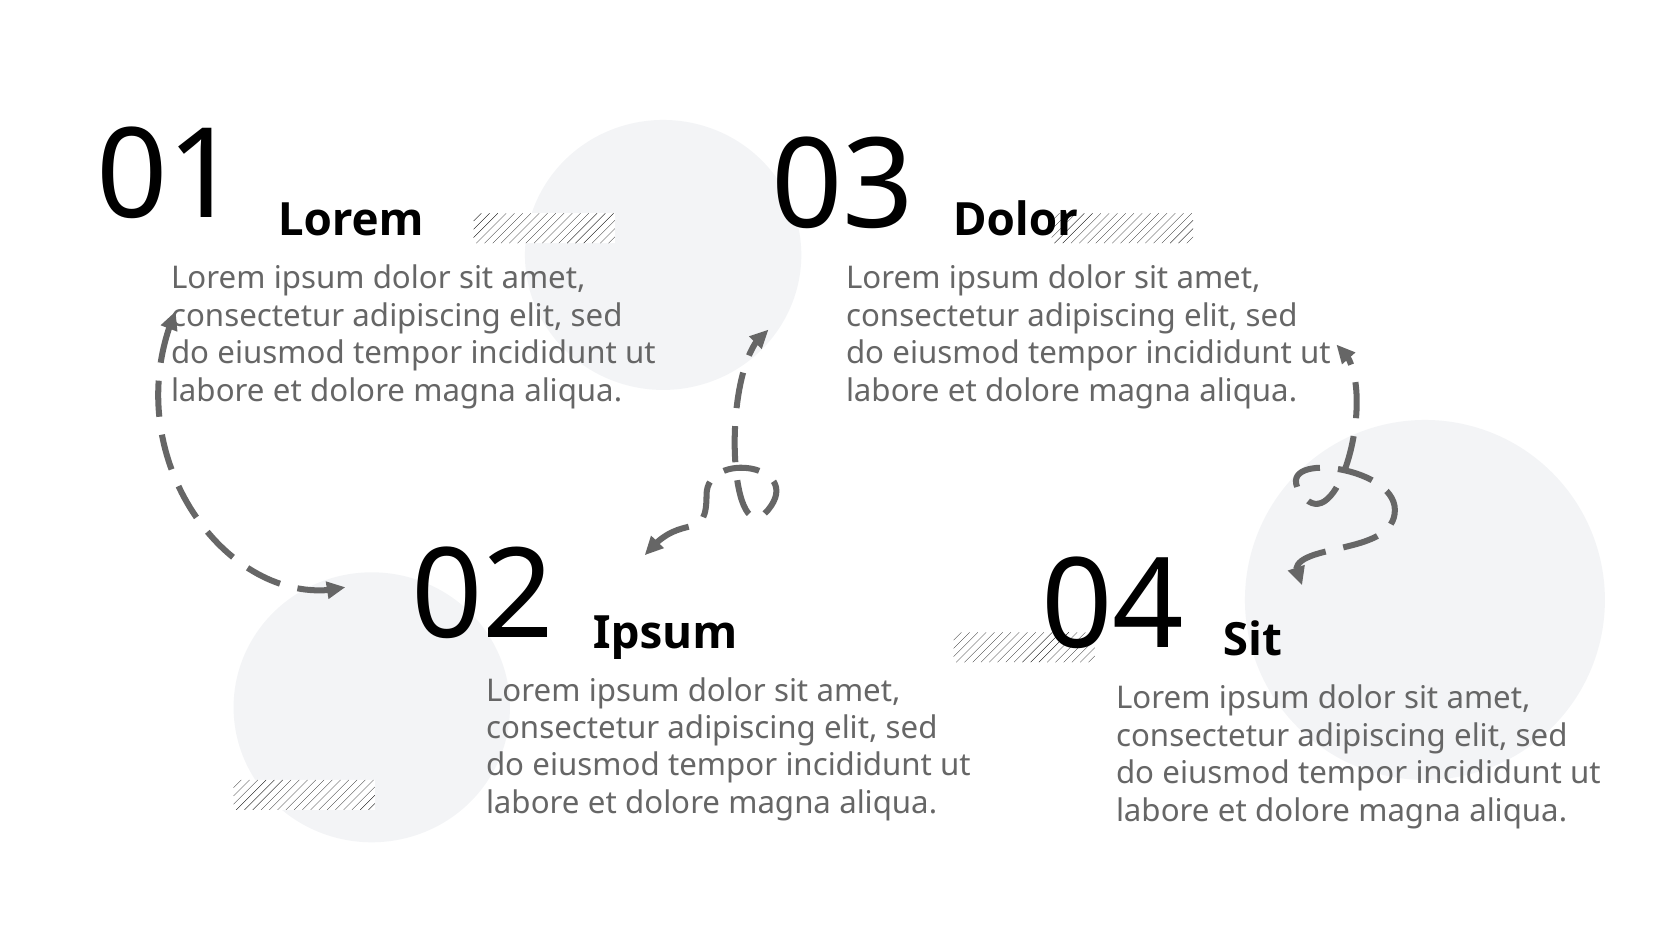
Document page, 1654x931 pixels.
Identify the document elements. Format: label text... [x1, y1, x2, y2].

text_box Lorem ipsum dolor sit amet, consectetur adipiscing elit, sed do eiusmod tempor incididunt ut labore et dolore magna aliqua. [831, 250, 1357, 436]
text_box Ipsum [578, 594, 834, 673]
text_box Sit [1208, 602, 1464, 680]
text_box Lorem ipsum dolor sit amet, consectetur adipiscing elit, sed do eiusmod tempor incididunt ut labore et dolore magna aliqua. [1101, 670, 1627, 856]
text_box Dolor [938, 182, 1194, 260]
text_box 04 [1026, 514, 1207, 700]
text_box 02 [396, 504, 577, 691]
text_box 03 [756, 94, 937, 280]
text_box Lorem [263, 182, 519, 260]
text_box Lorem ipsum dolor sit amet, consectetur adipiscing elit, sed do eiusmod tempor incididunt ut labore et dolore magna aliqua. [156, 250, 682, 436]
text_box 01 [81, 84, 262, 271]
text_box Lorem ipsum dolor sit amet, consectetur adipiscing elit, sed do eiusmod tempor incididunt ut labore et dolore magna aliqua. [471, 662, 997, 849]
